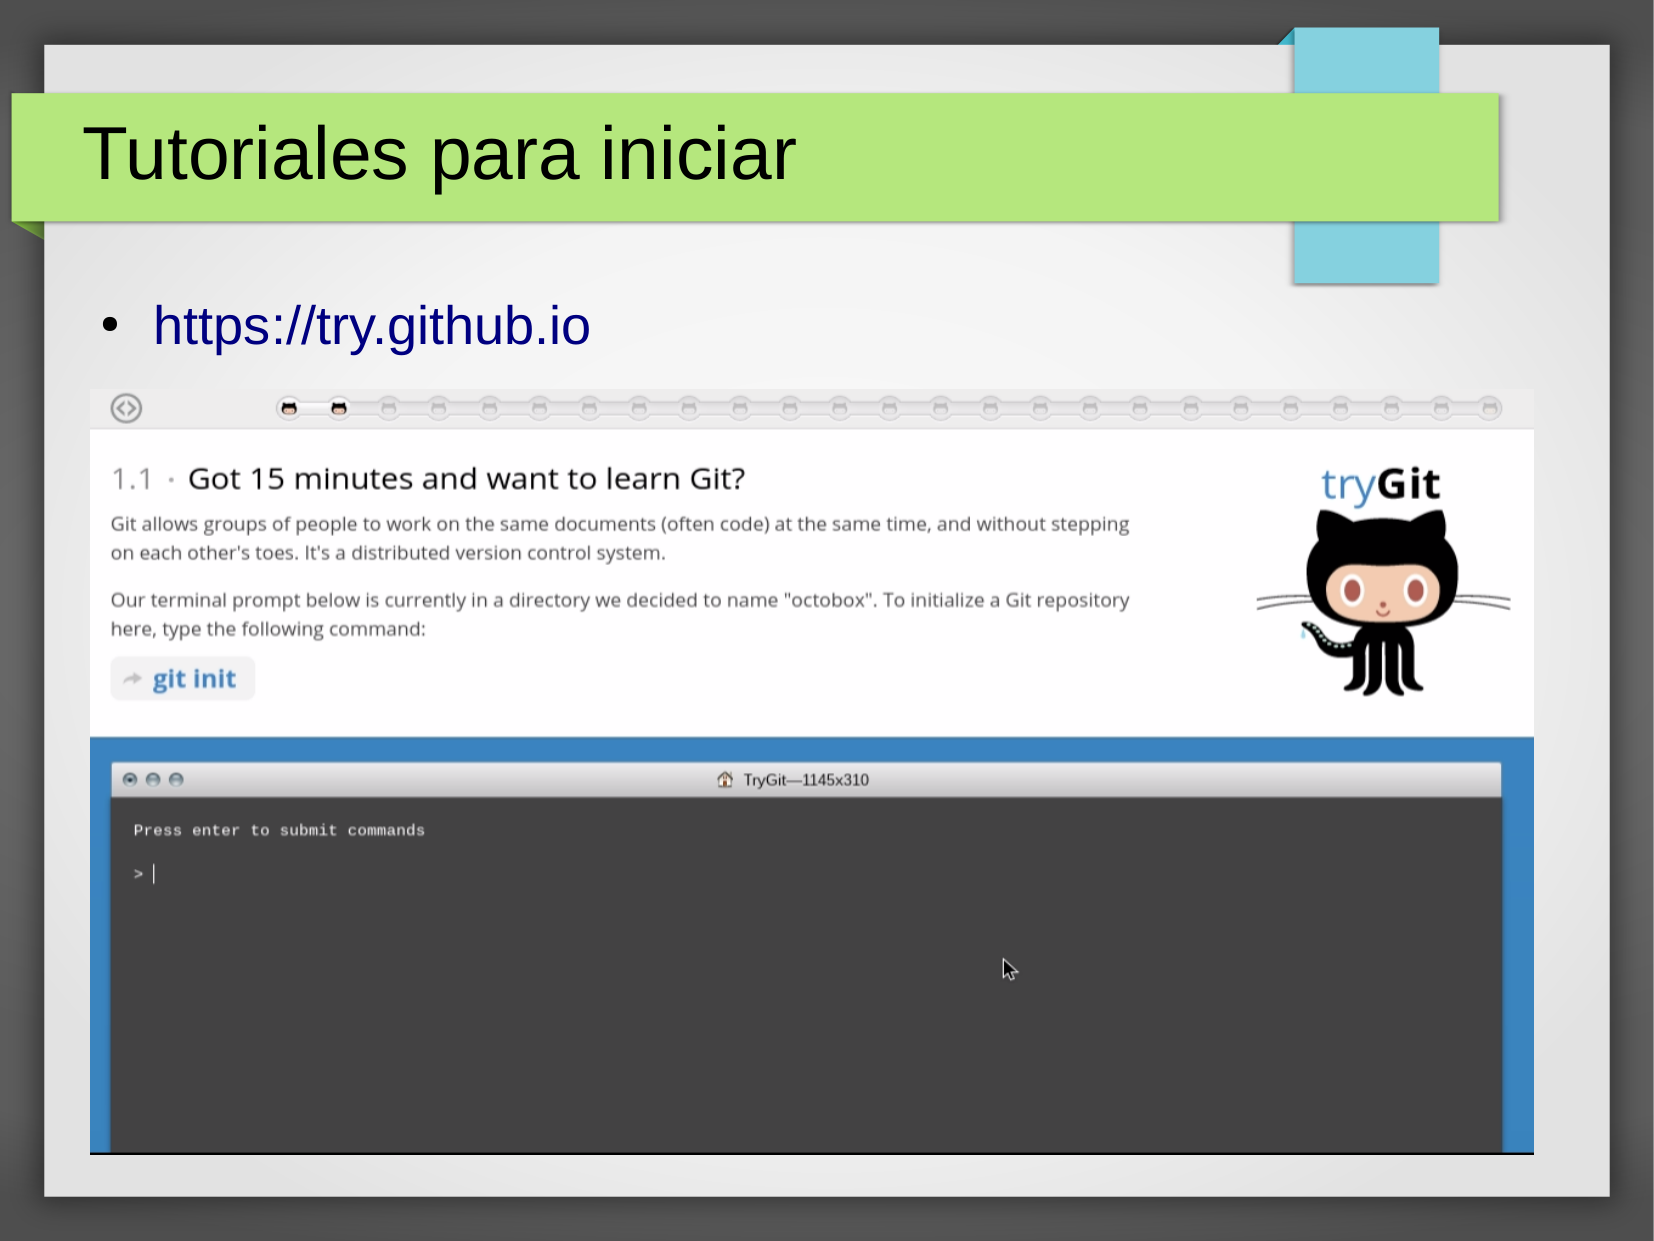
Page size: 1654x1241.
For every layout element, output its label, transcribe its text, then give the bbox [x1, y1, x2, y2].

title Tutoriales para iniciar [82, 94, 1264, 213]
list https://try.github.io [82, 295, 1571, 1015]
picture [0, 0, 1654, 1241]
